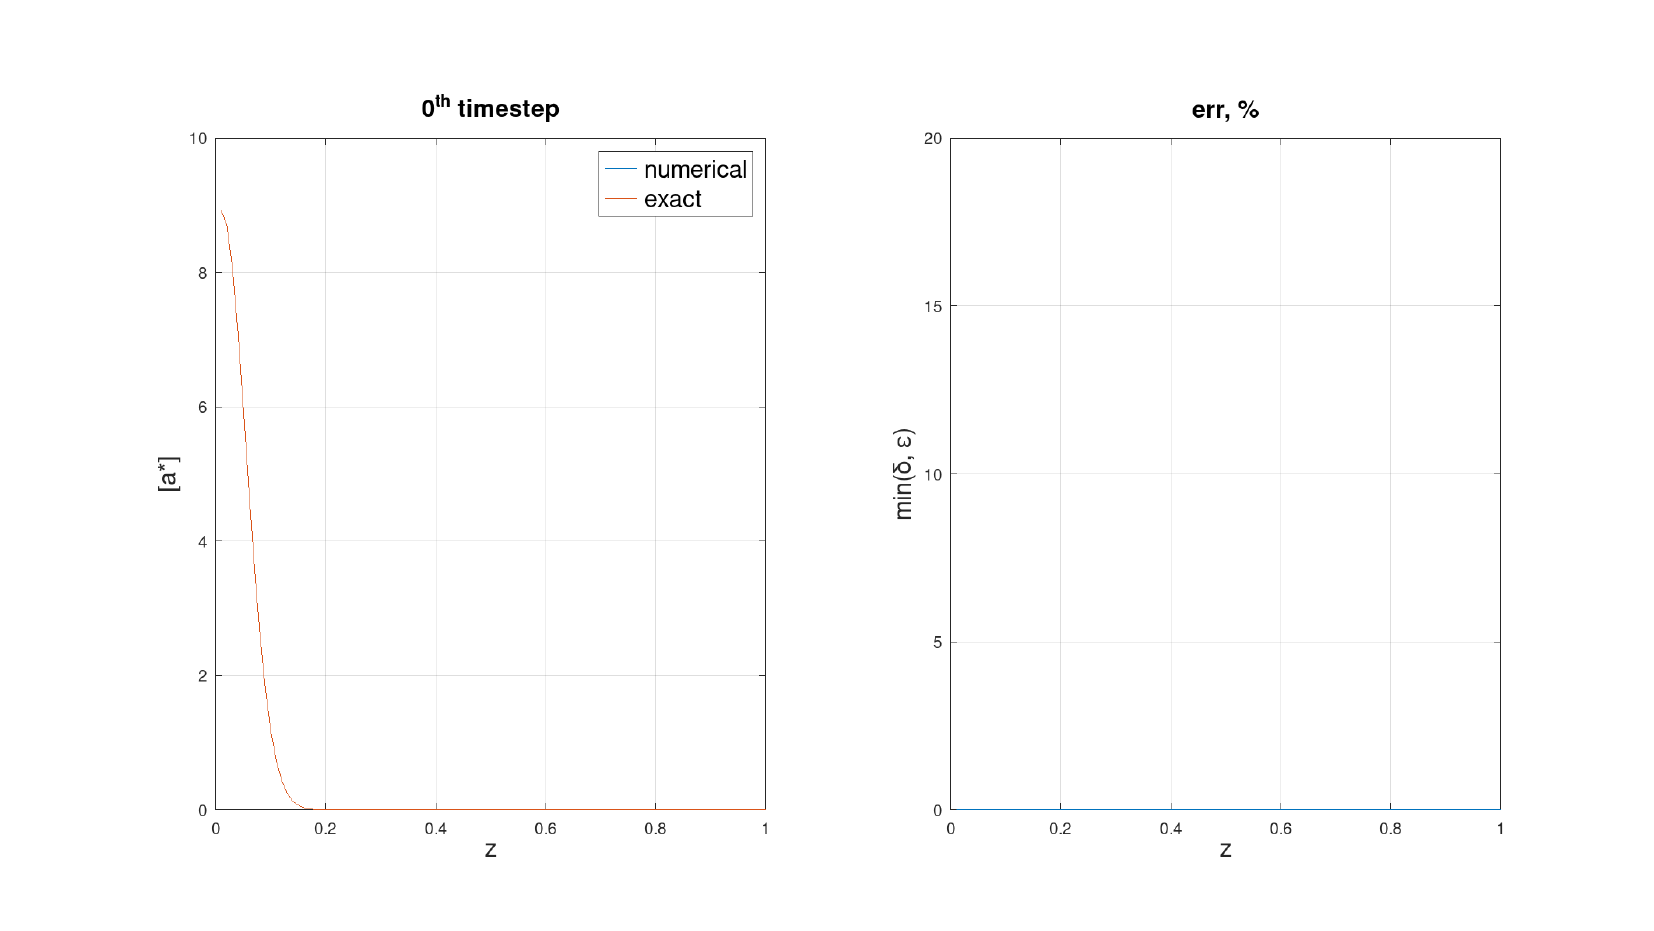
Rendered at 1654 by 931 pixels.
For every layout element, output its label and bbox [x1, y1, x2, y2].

picture [0, 76, 1654, 901]
